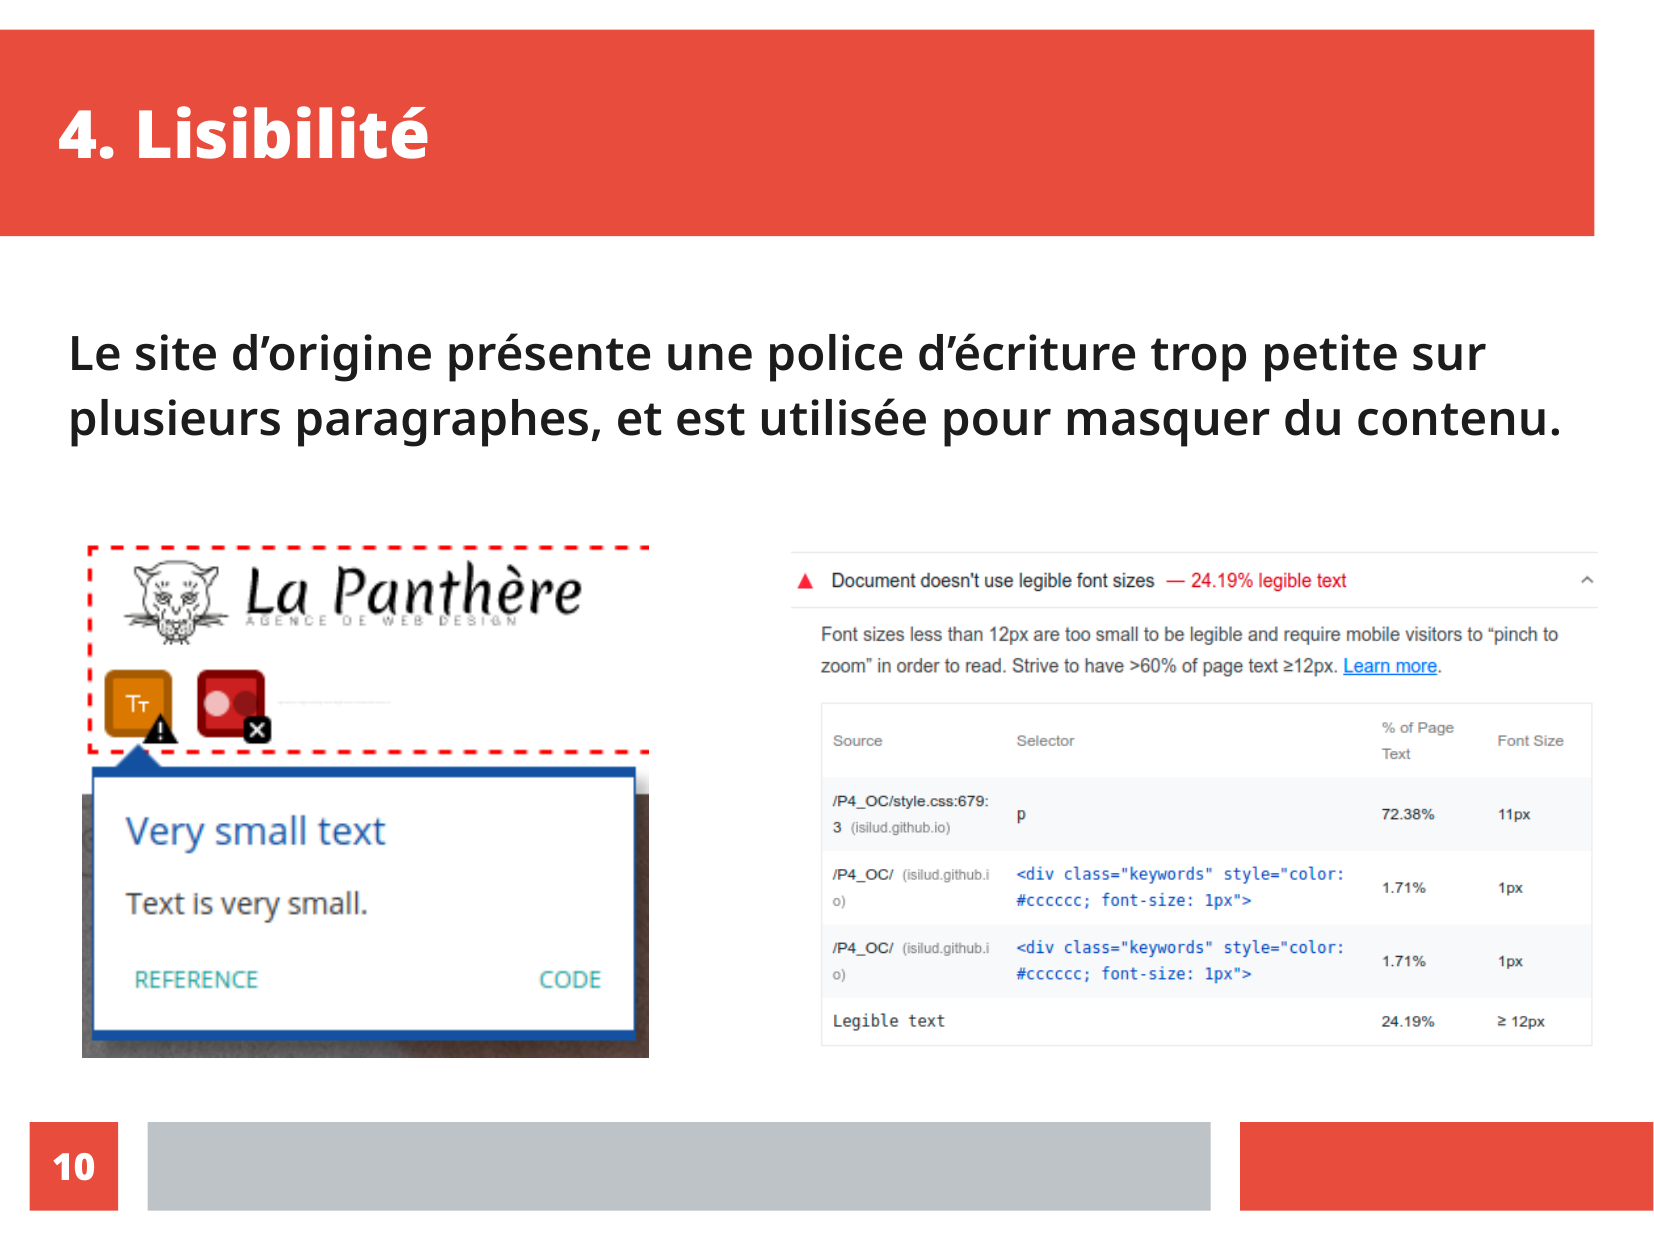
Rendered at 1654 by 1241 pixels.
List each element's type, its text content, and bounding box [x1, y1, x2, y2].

picture [82, 544, 649, 1058]
picture [791, 548, 1598, 1053]
list Le site d’origine présente une police d’écriture trop petite sur plusieurs paragraphes, et est utilisée pour masquer du contenu. [67, 319, 1587, 512]
title 4. Lisibilité [59, 59, 1595, 207]
